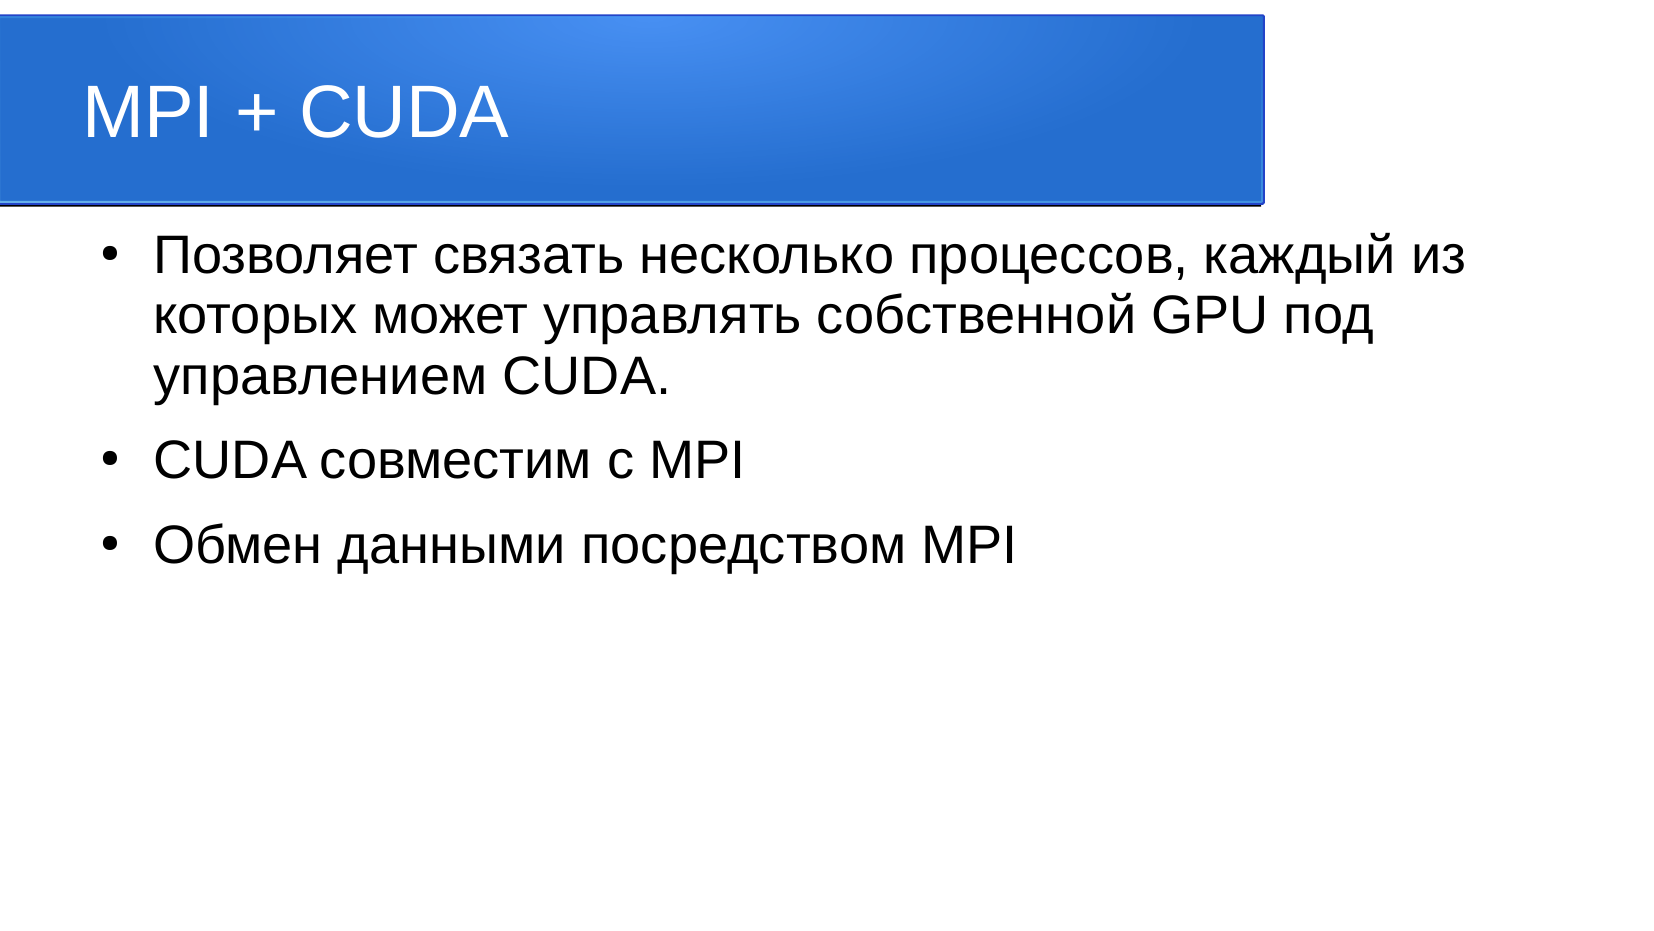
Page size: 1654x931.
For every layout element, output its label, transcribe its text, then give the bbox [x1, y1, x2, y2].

list Позволяет связать несколько процессов, каждый из которых может управлять собственной GPU под управлением CUDA. CUDA совместим с MPI Обмен данными посредством MPI [82, 224, 1571, 764]
title MPI + CUDA [82, 35, 1235, 189]
